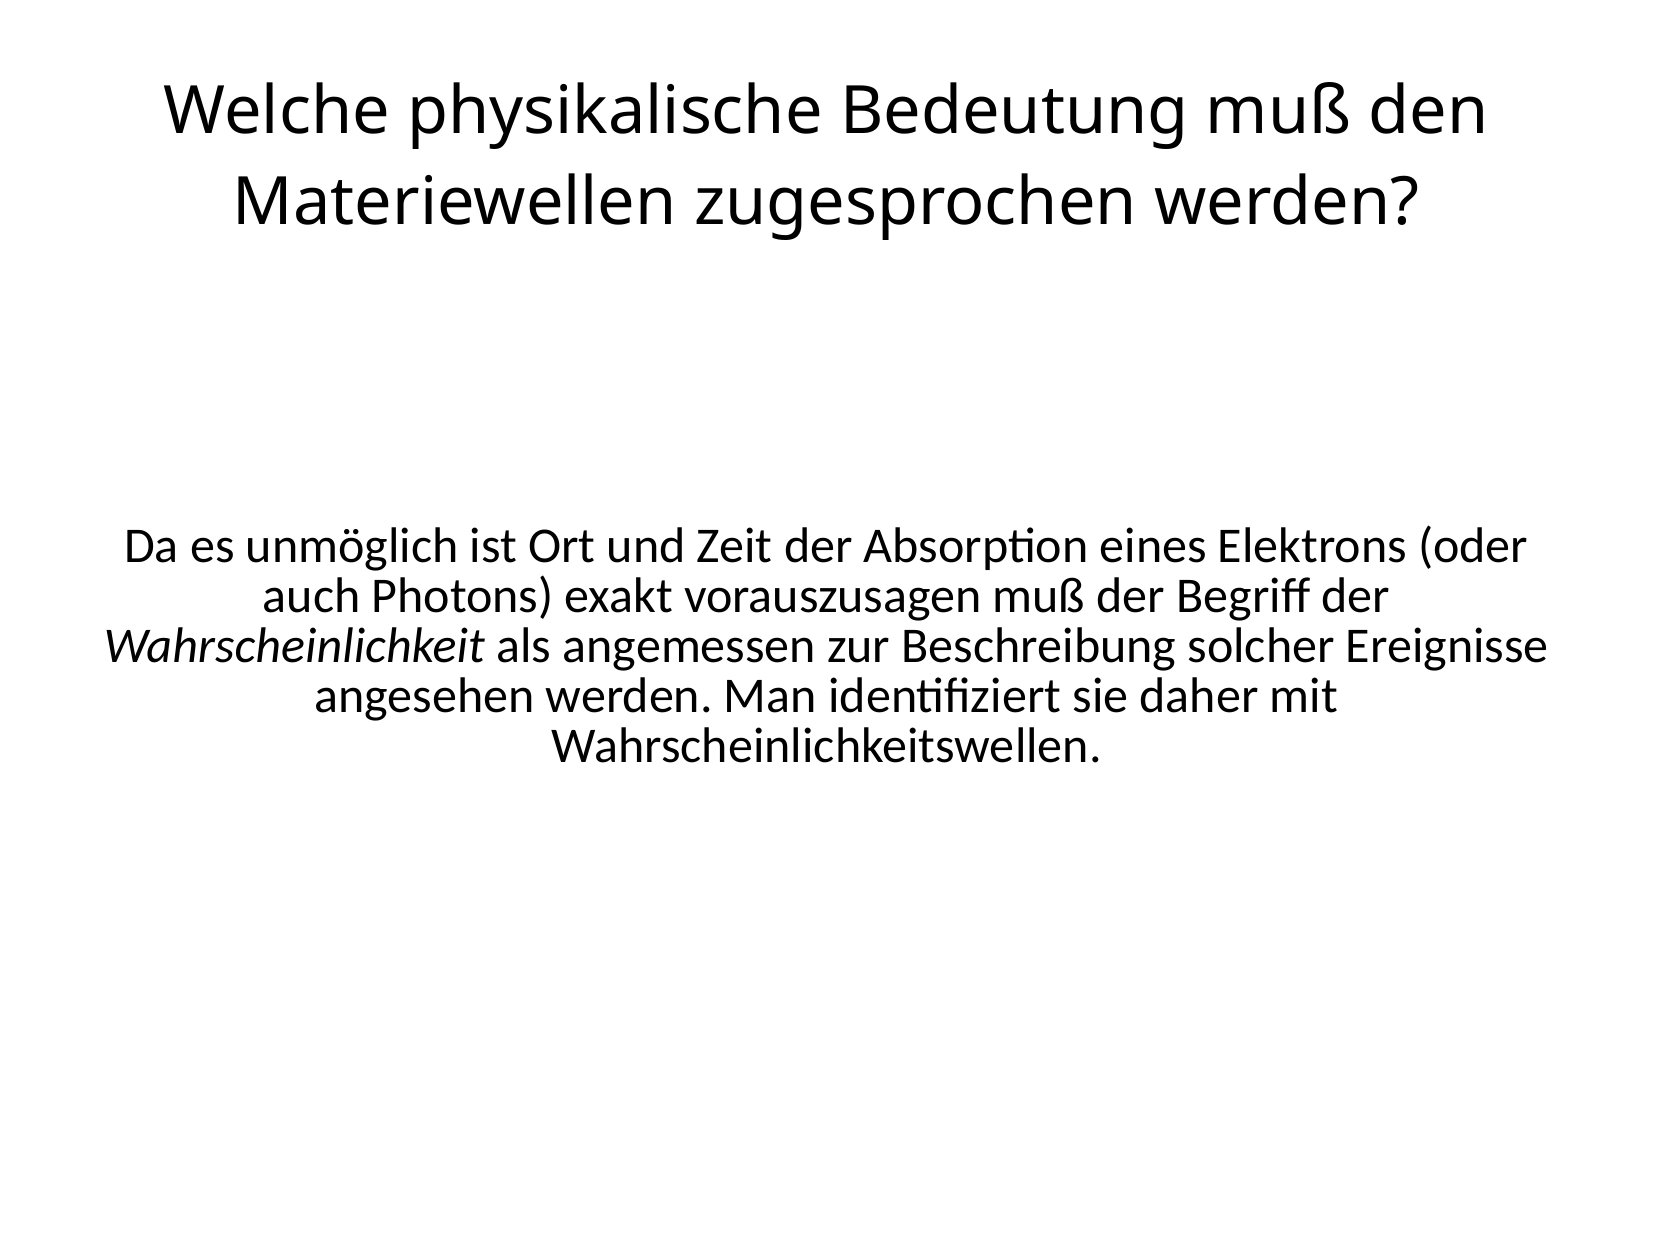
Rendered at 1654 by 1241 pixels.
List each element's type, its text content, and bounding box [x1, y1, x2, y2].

subtitle Da es unmöglich ist Ort und Zeit der Absorption eines Elektrons (oder auch Photons) exakt vorauszusagen muß der Begriff der Wahrscheinlichkeit als angemessen zur Beschreibung solcher Ereignisse angesehen werden. Man identifiziert sie daher mit Wahrscheinlichkeitswellen. [82, 290, 1571, 1010]
title Welche physikalische Bedeutung muß den Materiewellen zugesprochen werden? [82, 49, 1571, 257]
